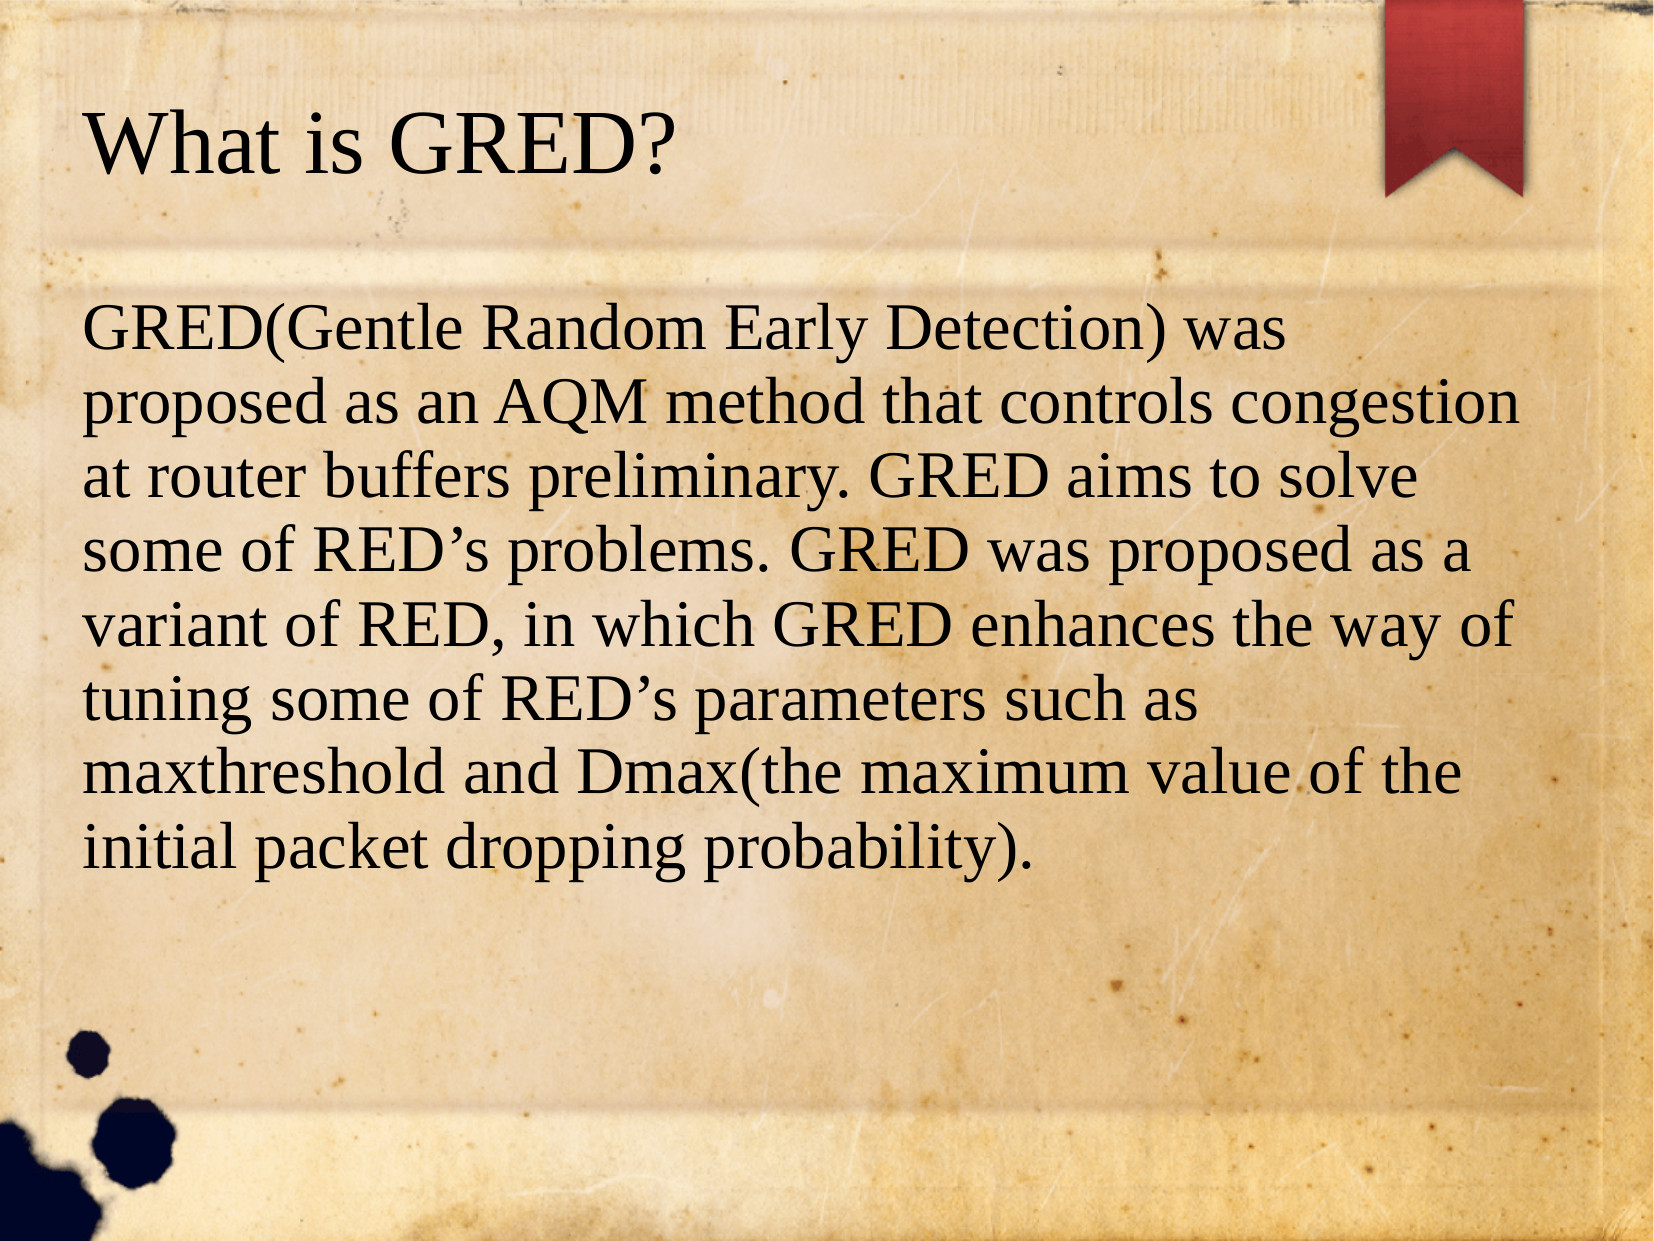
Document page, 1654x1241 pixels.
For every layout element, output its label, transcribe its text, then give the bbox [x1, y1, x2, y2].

title What is GRED? [82, 92, 1347, 194]
list GRED(Gentle Random Early Detection) was proposed as an AQM method that controls congestion at router buffers preliminary. GRED aims to solve some of RED’s problems. GRED was proposed as a variant of RED, in which GRED enhances the way of tuning some of RED’s parameters such as maxthreshold and Dmax(the maximum value of the initial packet dropping probability). [82, 290, 1538, 1010]
picture [0, 0, 1654, 1241]
